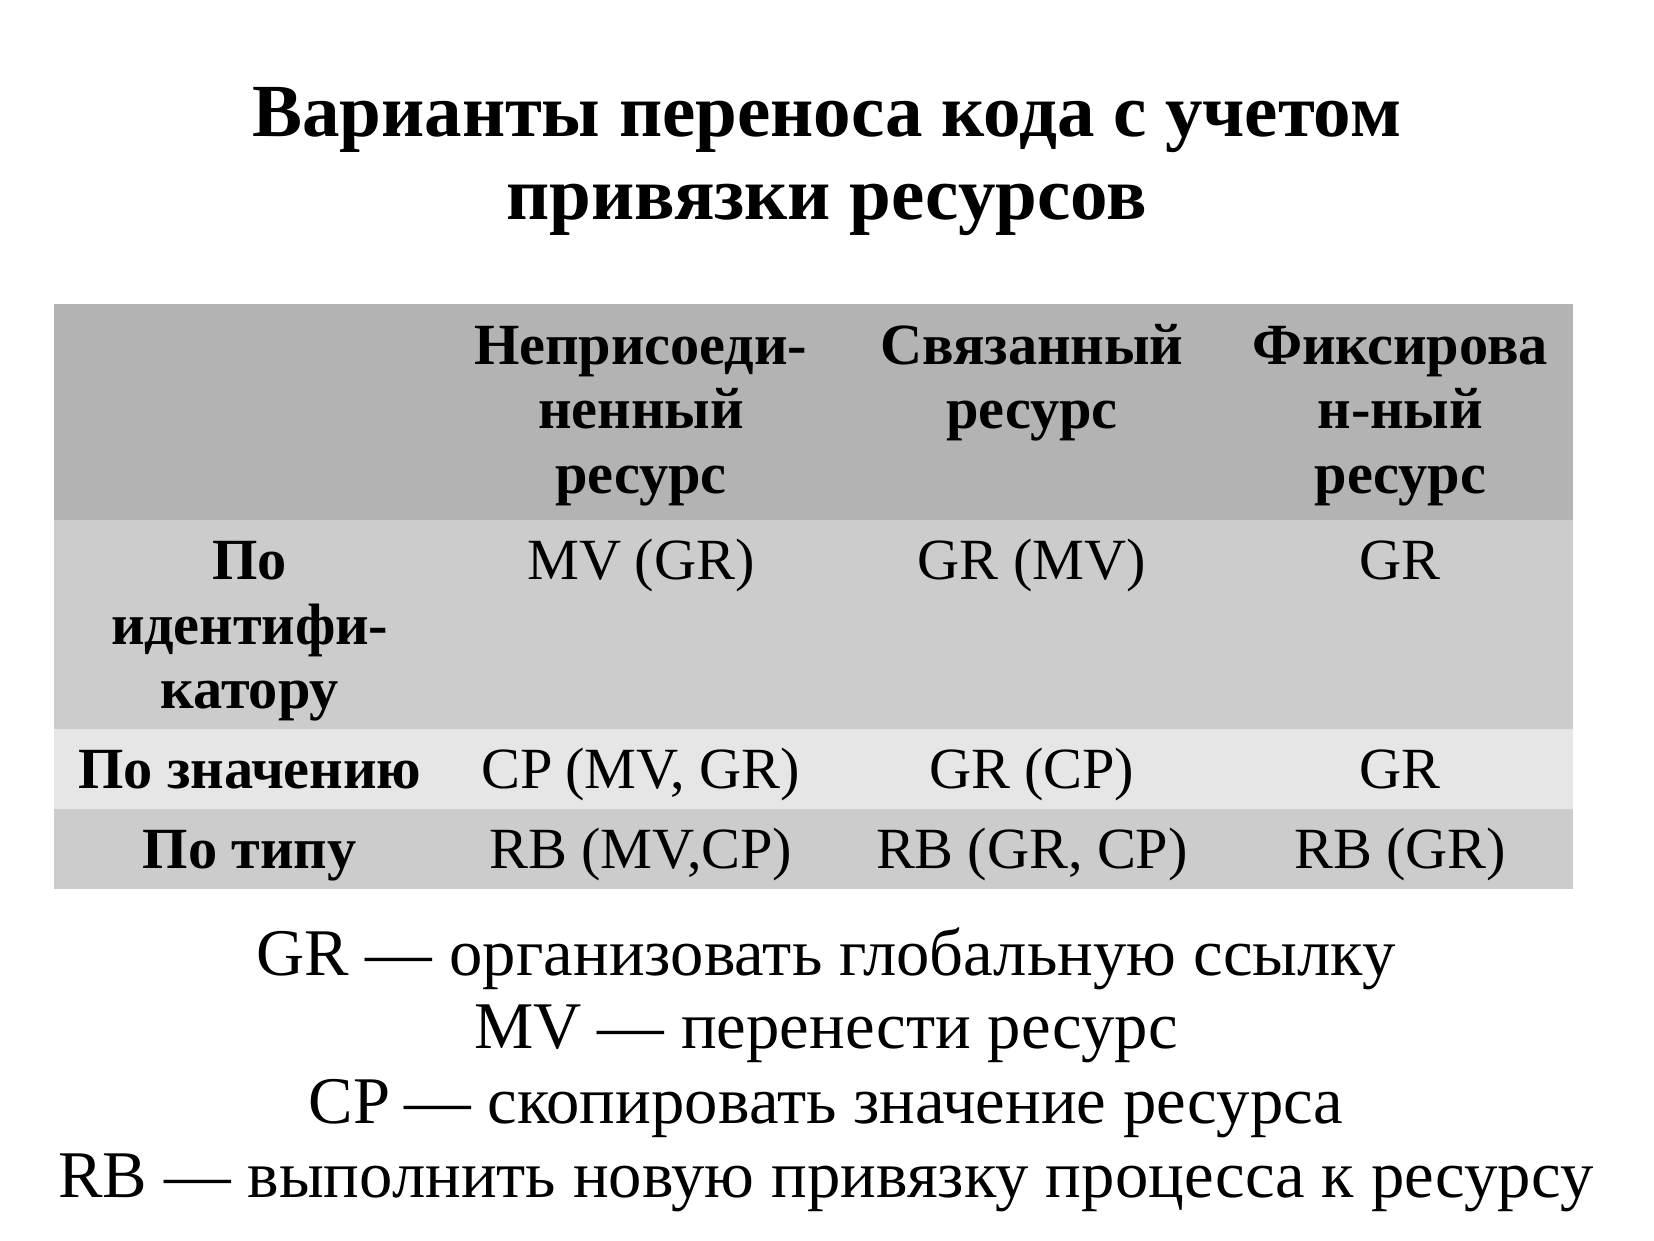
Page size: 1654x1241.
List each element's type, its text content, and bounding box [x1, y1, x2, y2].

subtitle GR — организовать глобальную ссылку MV — перенести ресурс CP — скопировать значение ресурса RB — выполнить новую привязку процесса к ресурсу [29, 915, 1625, 1212]
table_cell MV (GR) [445, 520, 836, 729]
table_cell По значению [54, 729, 445, 809]
table_cell RB (GR, CP) [836, 809, 1228, 889]
table_header Неприсоеди-ненный ресурс [445, 304, 836, 520]
table_cell RB (GR) [1228, 809, 1573, 889]
table_cell GR [1228, 729, 1573, 809]
table_cell RB (MV,CP) [445, 809, 836, 889]
table_cell По идентифи-катору [54, 520, 445, 729]
table_header Фиксирован-ный ресурс [1228, 304, 1573, 520]
table_header [54, 304, 445, 520]
table_cell GR (CP) [836, 729, 1228, 809]
table_cell По типу [54, 809, 445, 889]
title Варианты переноса кода с учетом привязки ресурсов [82, 49, 1571, 257]
table_cell GR [1228, 520, 1573, 729]
table_cell GR (MV) [836, 520, 1228, 729]
table_header Связанный ресурс [836, 304, 1228, 520]
table_cell CP (MV, GR) [445, 729, 836, 809]
